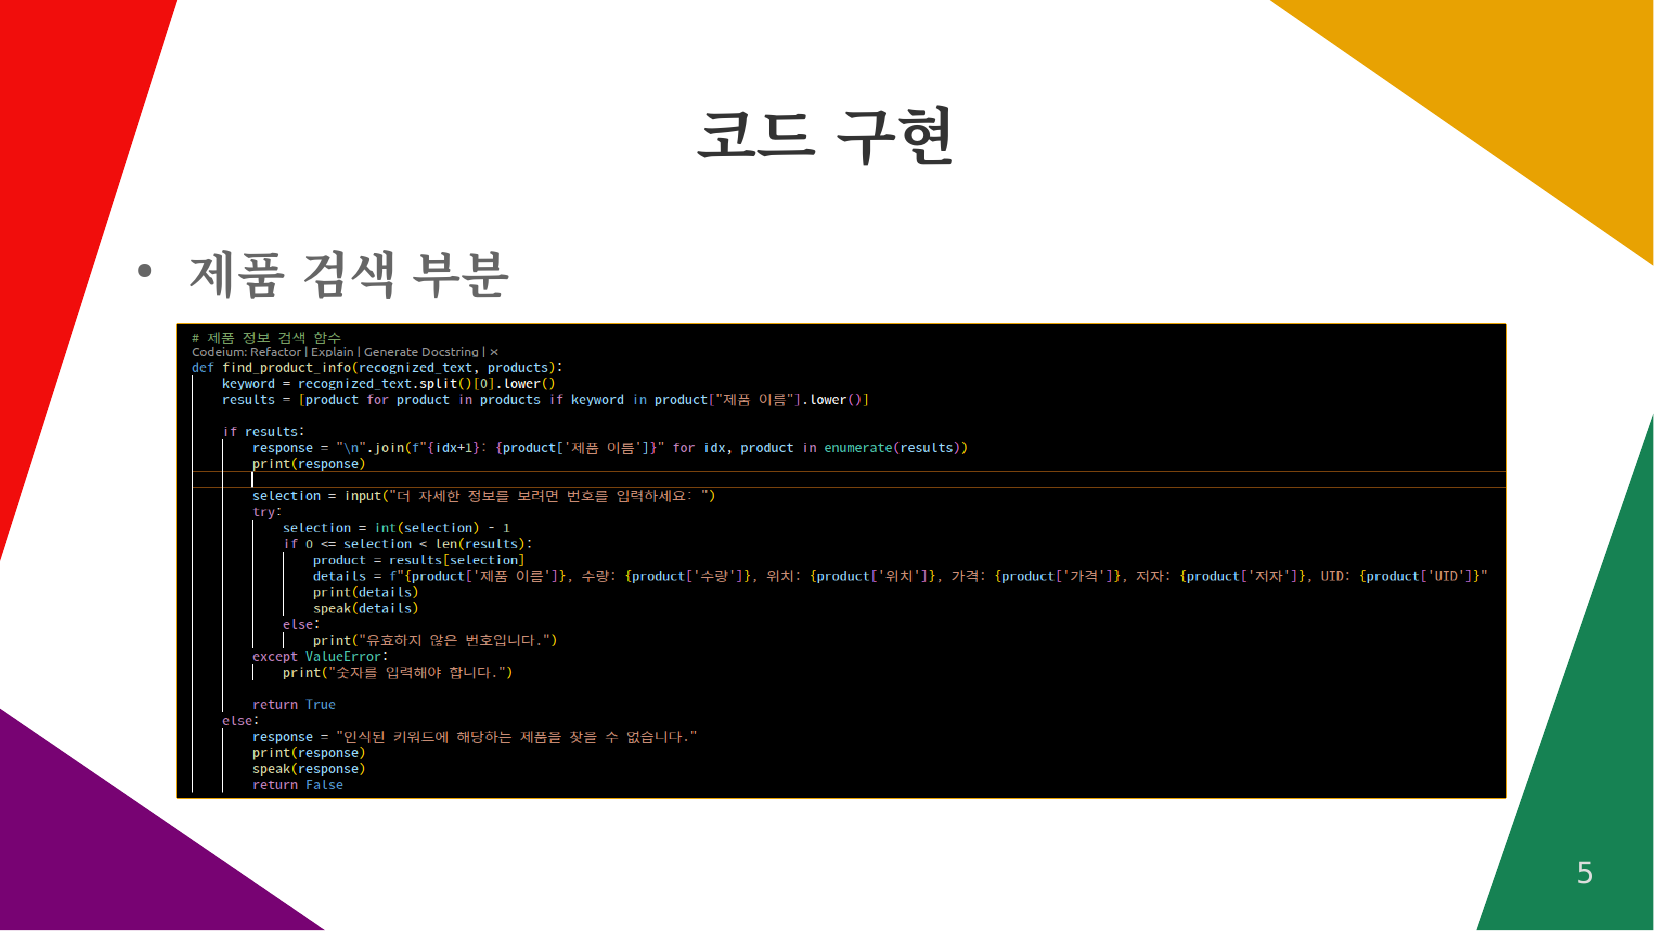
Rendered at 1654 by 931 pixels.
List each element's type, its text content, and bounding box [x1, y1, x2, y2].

picture [177, 324, 1506, 798]
title 코드 구현 [118, 59, 1536, 207]
list 제품 검색 부분 [118, 236, 1536, 827]
